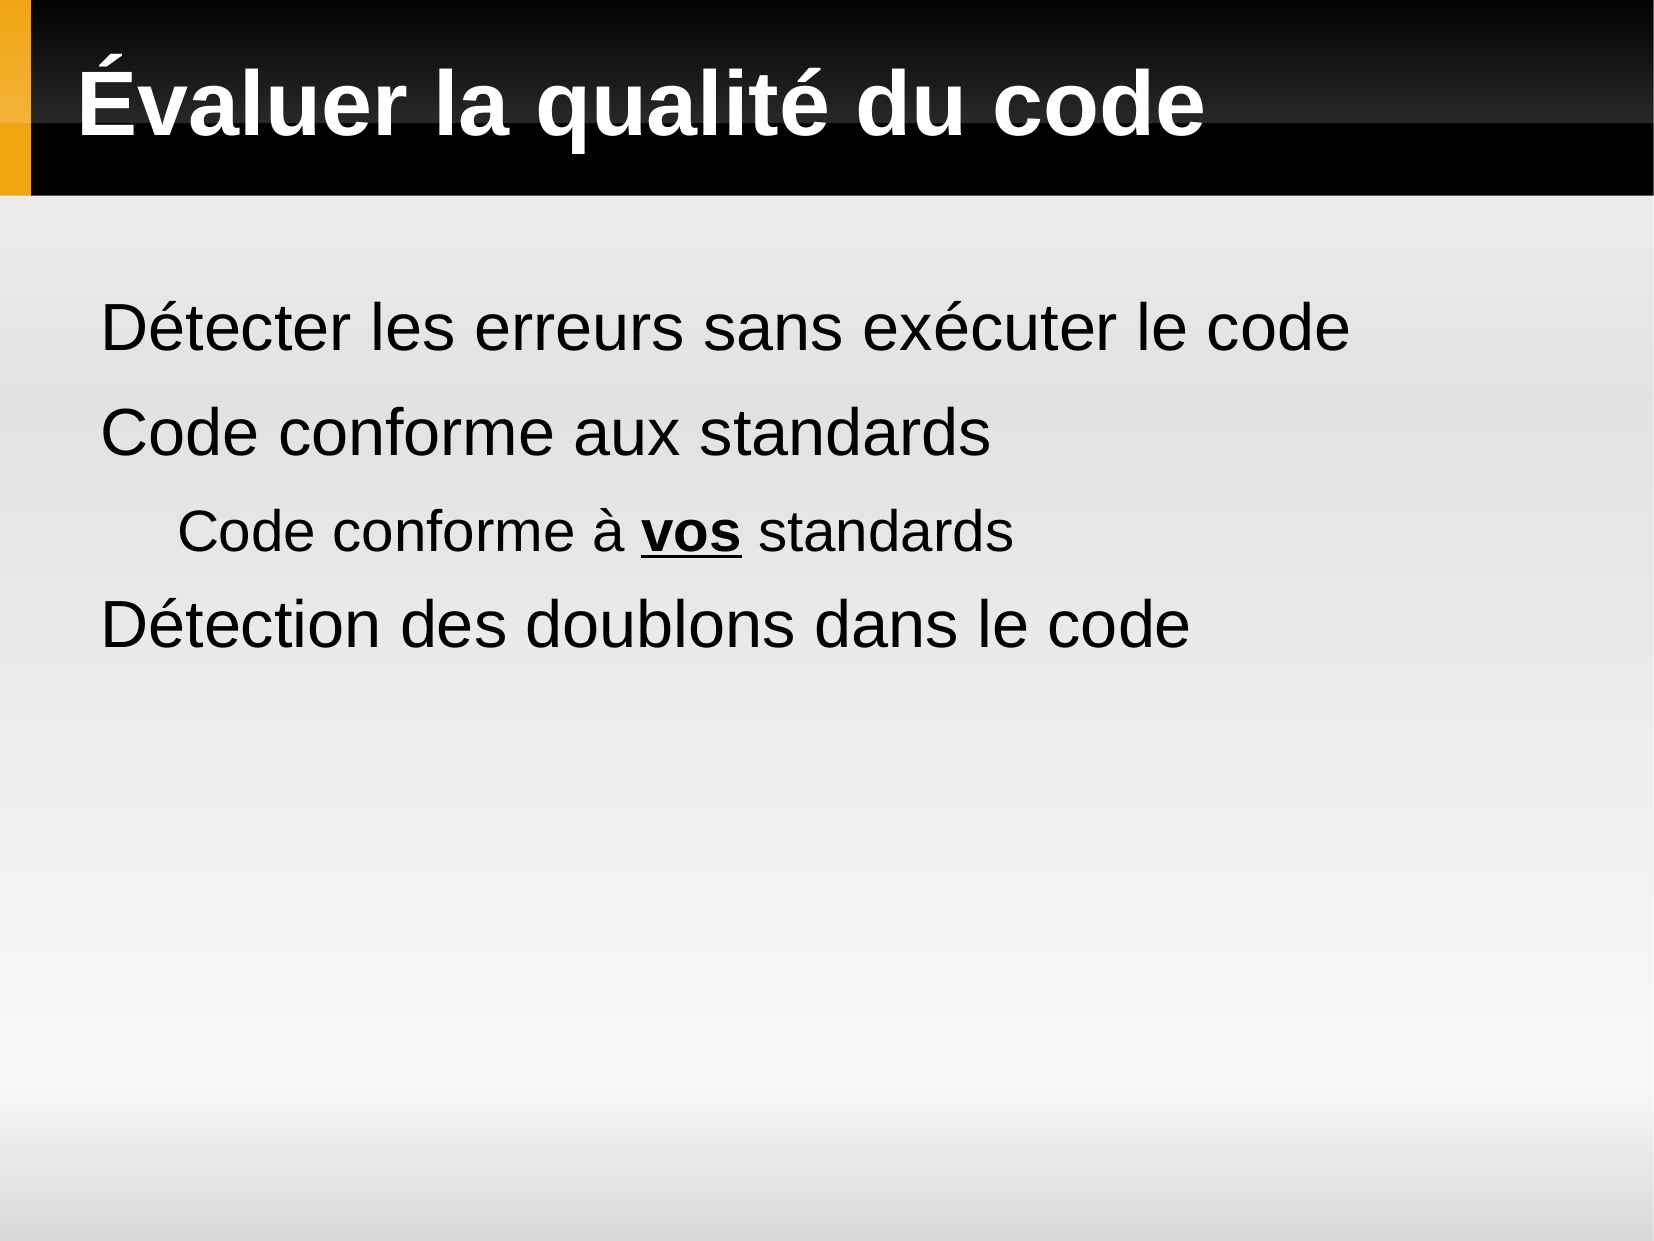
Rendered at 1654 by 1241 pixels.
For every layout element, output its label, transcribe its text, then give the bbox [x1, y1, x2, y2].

list Détecter les erreurs sans exécuter le code Code conforme aux standards Code conforme à vos standards Détection des doublons dans le code [82, 290, 1571, 1094]
picture [0, 0, 1654, 1241]
title Évaluer la qualité du code [76, 7, 1565, 200]
